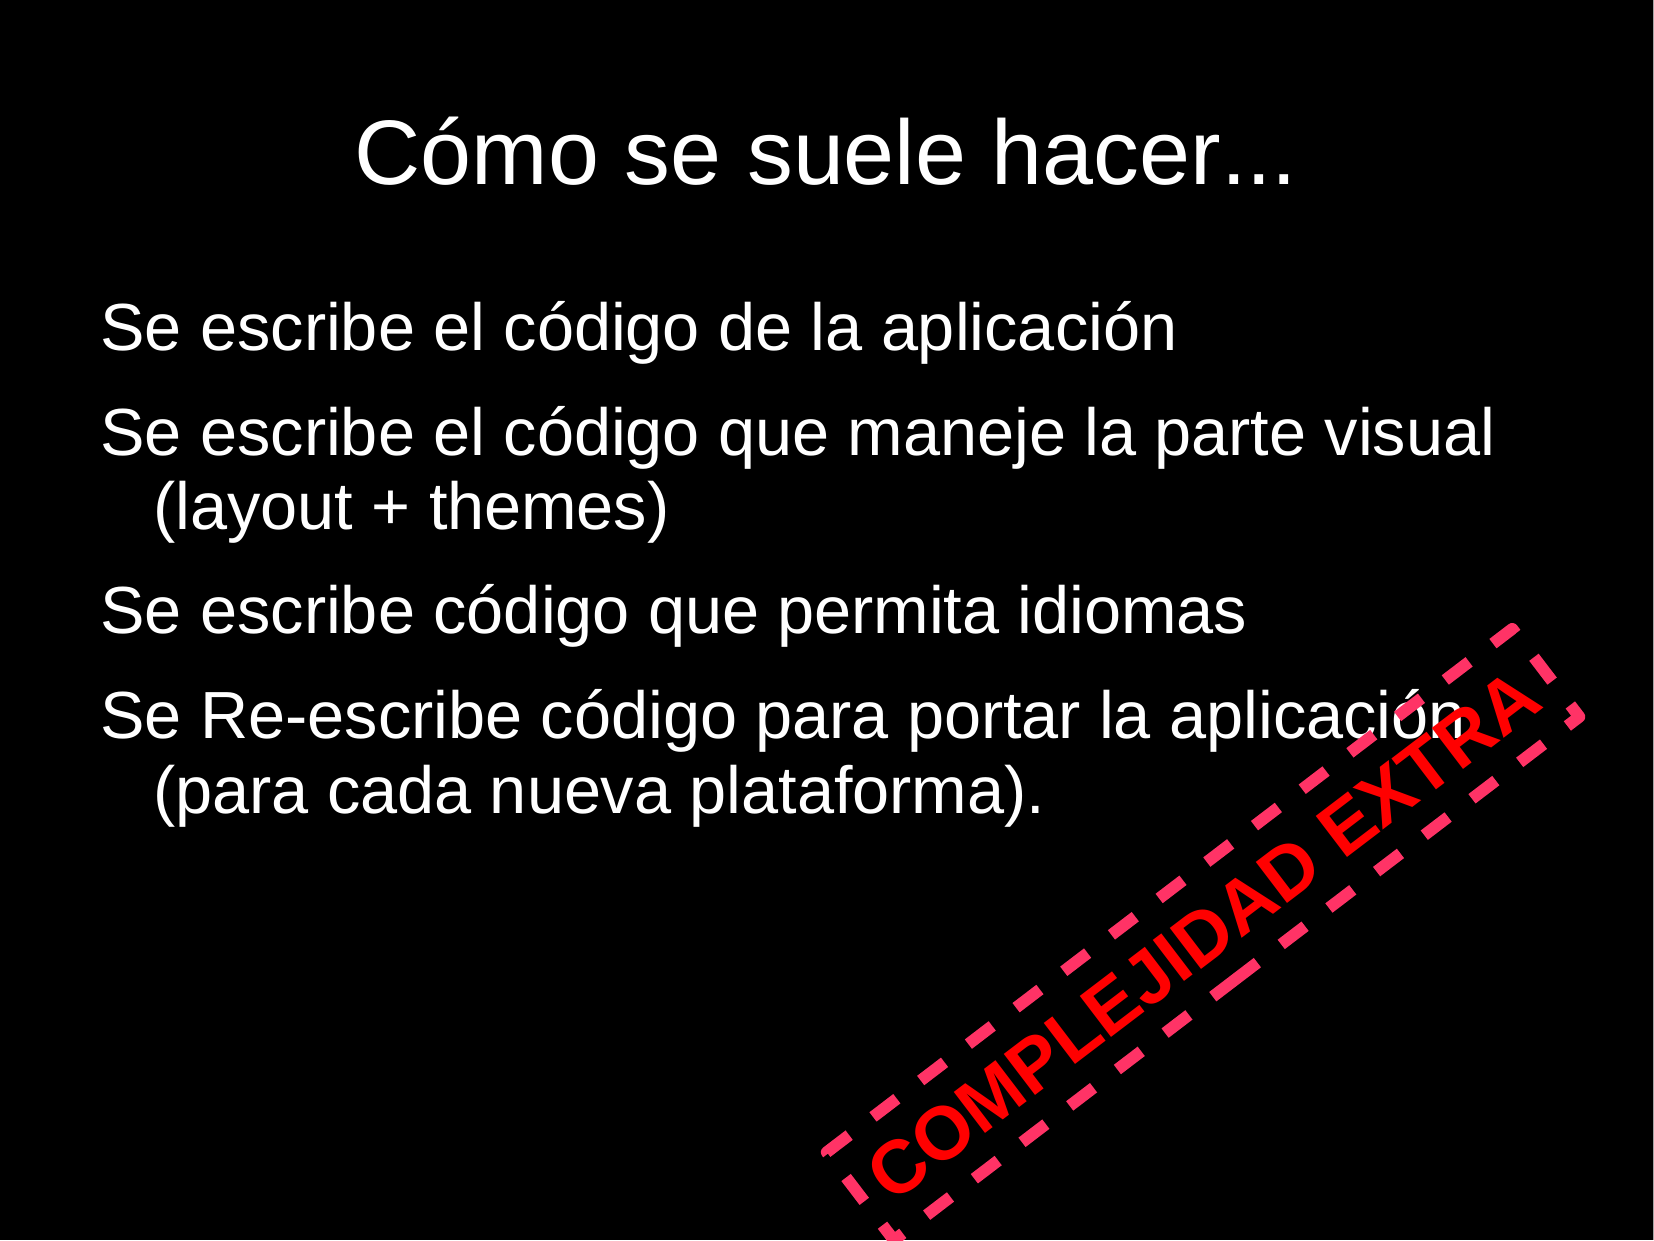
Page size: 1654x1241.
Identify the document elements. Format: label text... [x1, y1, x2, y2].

list Se escribe el código de la aplicación Se escribe el código que maneje la parte visual (layout + themes) Se escribe código que permita idiomas Se Re-escribe código para portar la aplicación (para cada nueva plataforma). [1077, 727, 1571, 1109]
text_box COMPLEJIDAD EXTRA [826, 628, 1580, 1241]
list Se escribe el código de la aplicación Se escribe el código que maneje la parte visual (layout + themes) Se escribe código que permita idiomas Se Re-escribe código para portar la aplicación (para cada nueva plataforma). [82, 290, 1571, 1109]
title Cómo se suele hacer... [82, 49, 1571, 257]
